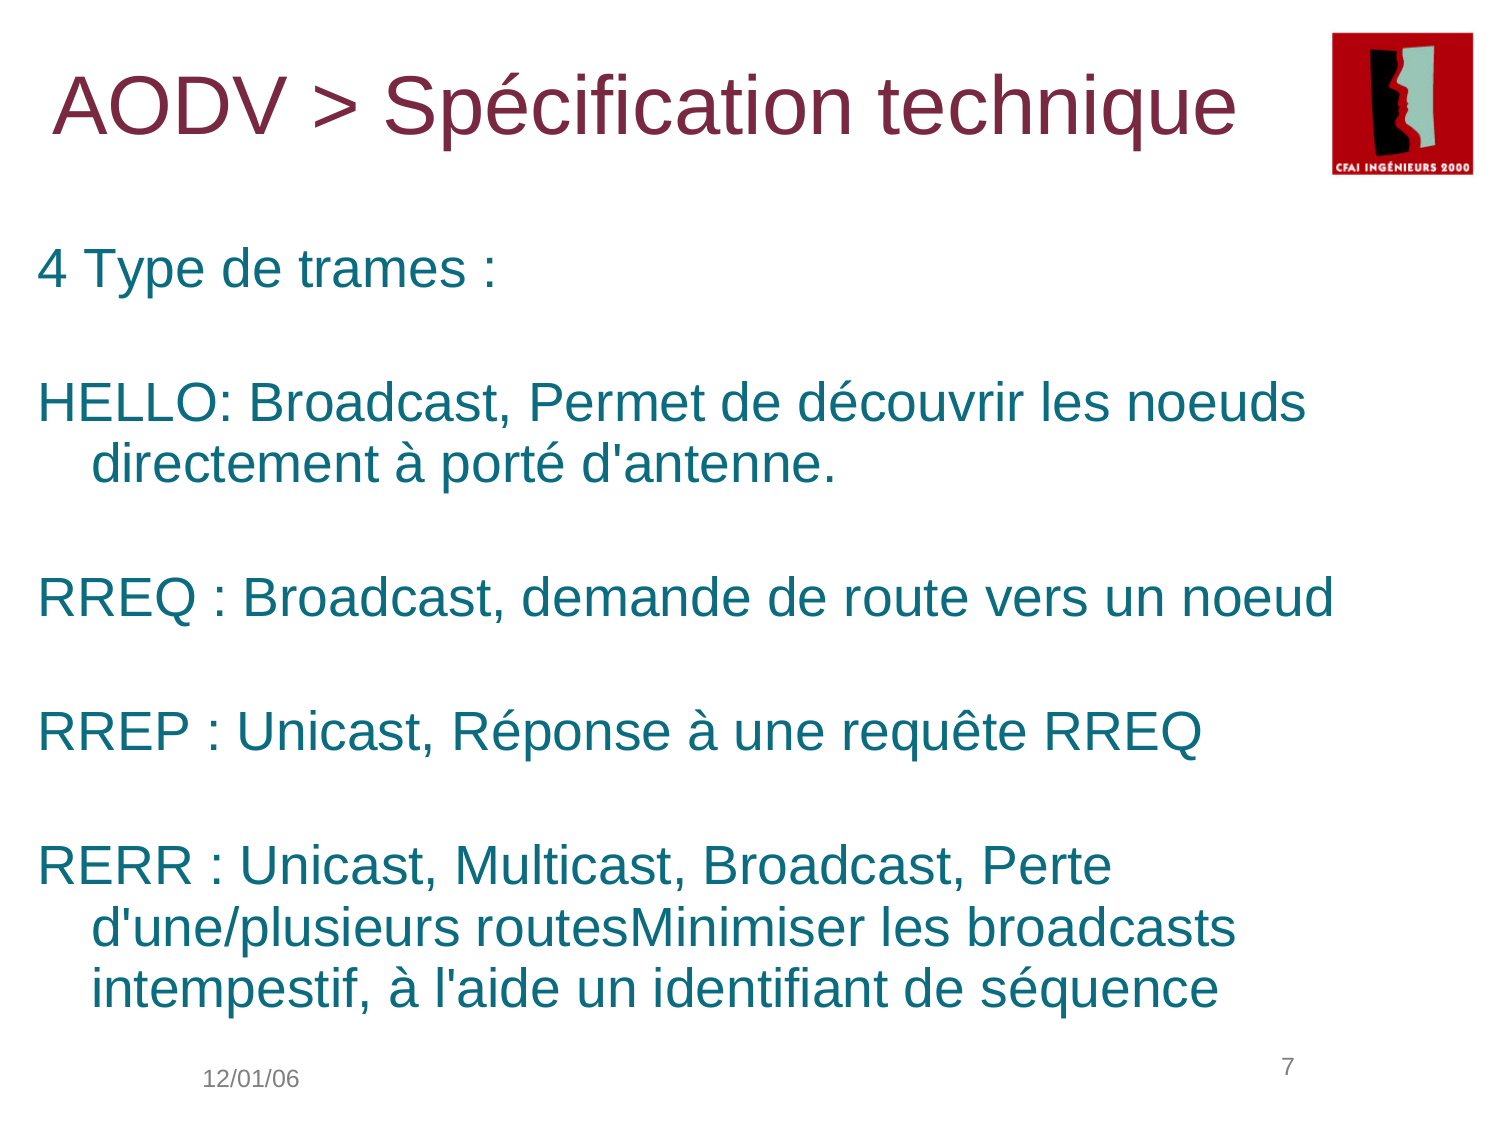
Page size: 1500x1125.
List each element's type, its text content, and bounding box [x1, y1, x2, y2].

picture [1328, 29, 1477, 178]
title AODV > Spécification technique [37, 58, 1326, 167]
list 4 Type de trames : HELLO: Broadcast, Permet de découvrir les noeuds directement à porté d'antenne. RREQ : Broadcast, demande de route vers un noeud RREP : Unicast, Réponse à une requête RREQ RERR : Unicast, Multicast, Broadcast, Perte d'une/plusieurs routesMinimiser les broadcasts intempestif, à l'aide un identifiant de séquence [37, 237, 1463, 1016]
